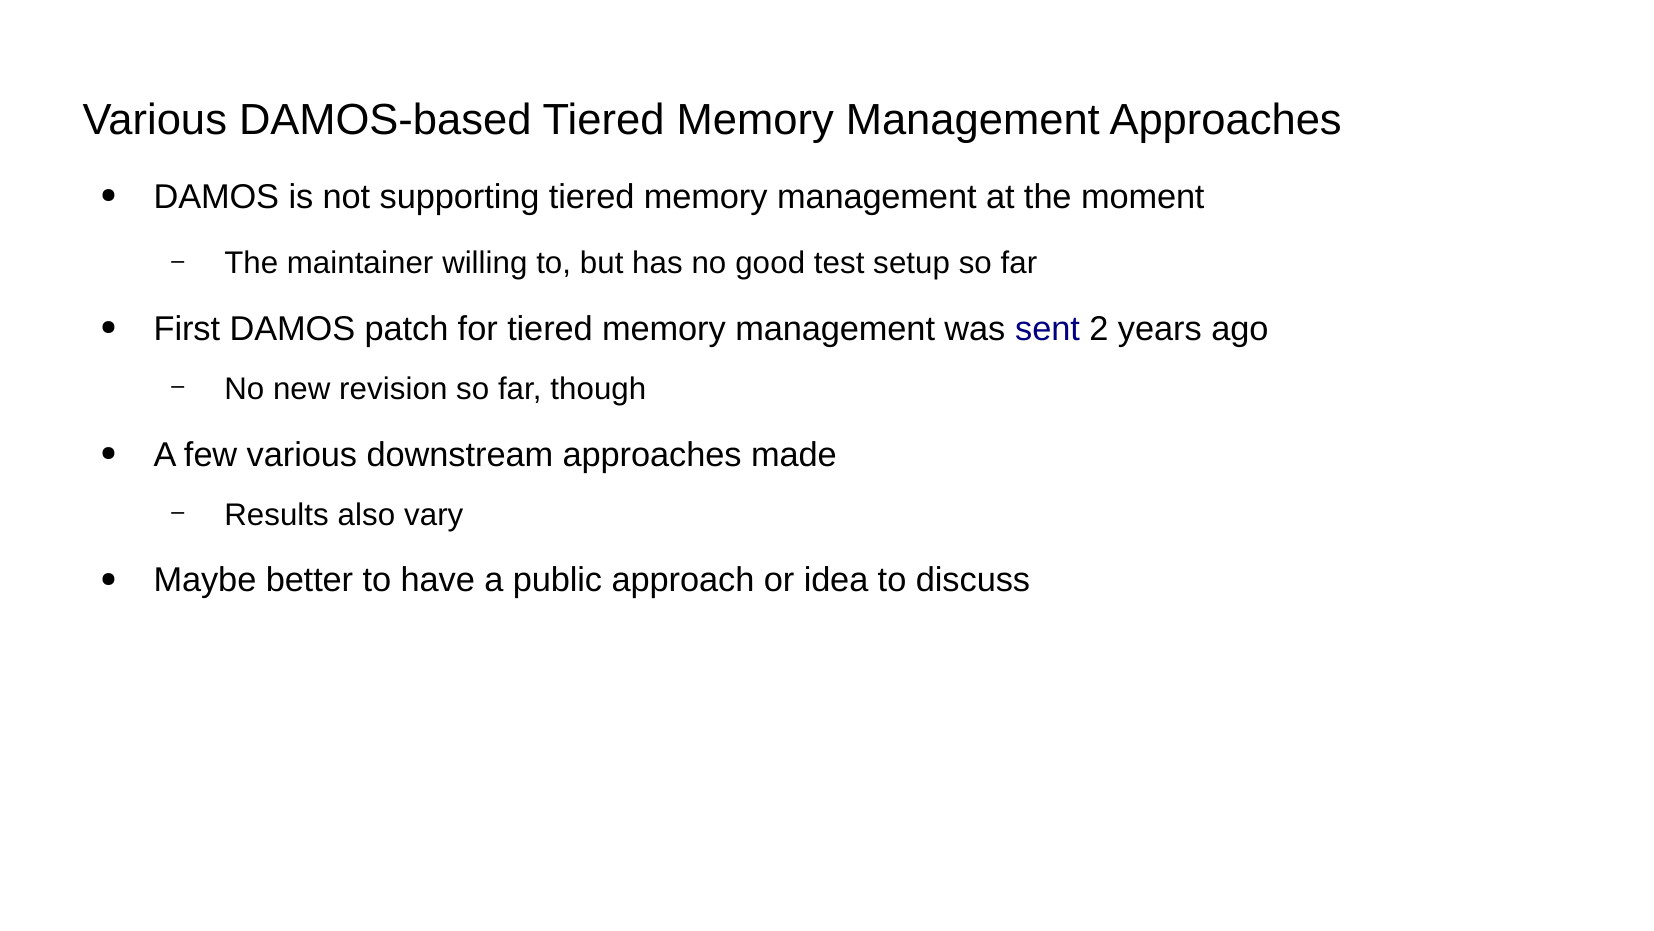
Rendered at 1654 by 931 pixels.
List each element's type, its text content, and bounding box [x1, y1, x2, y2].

title Various DAMOS-based Tiered Memory Management Approaches [82, 81, 1571, 157]
list DAMOS is not supporting tiered memory management at the moment The maintainer willing to, but has no good test setup so far First DAMOS patch for tiered memory management was sent 2 years ago No new revision so far, though A few various downstream approaches made Results also vary Maybe better to have a public approach or idea to discuss [82, 177, 1571, 833]
